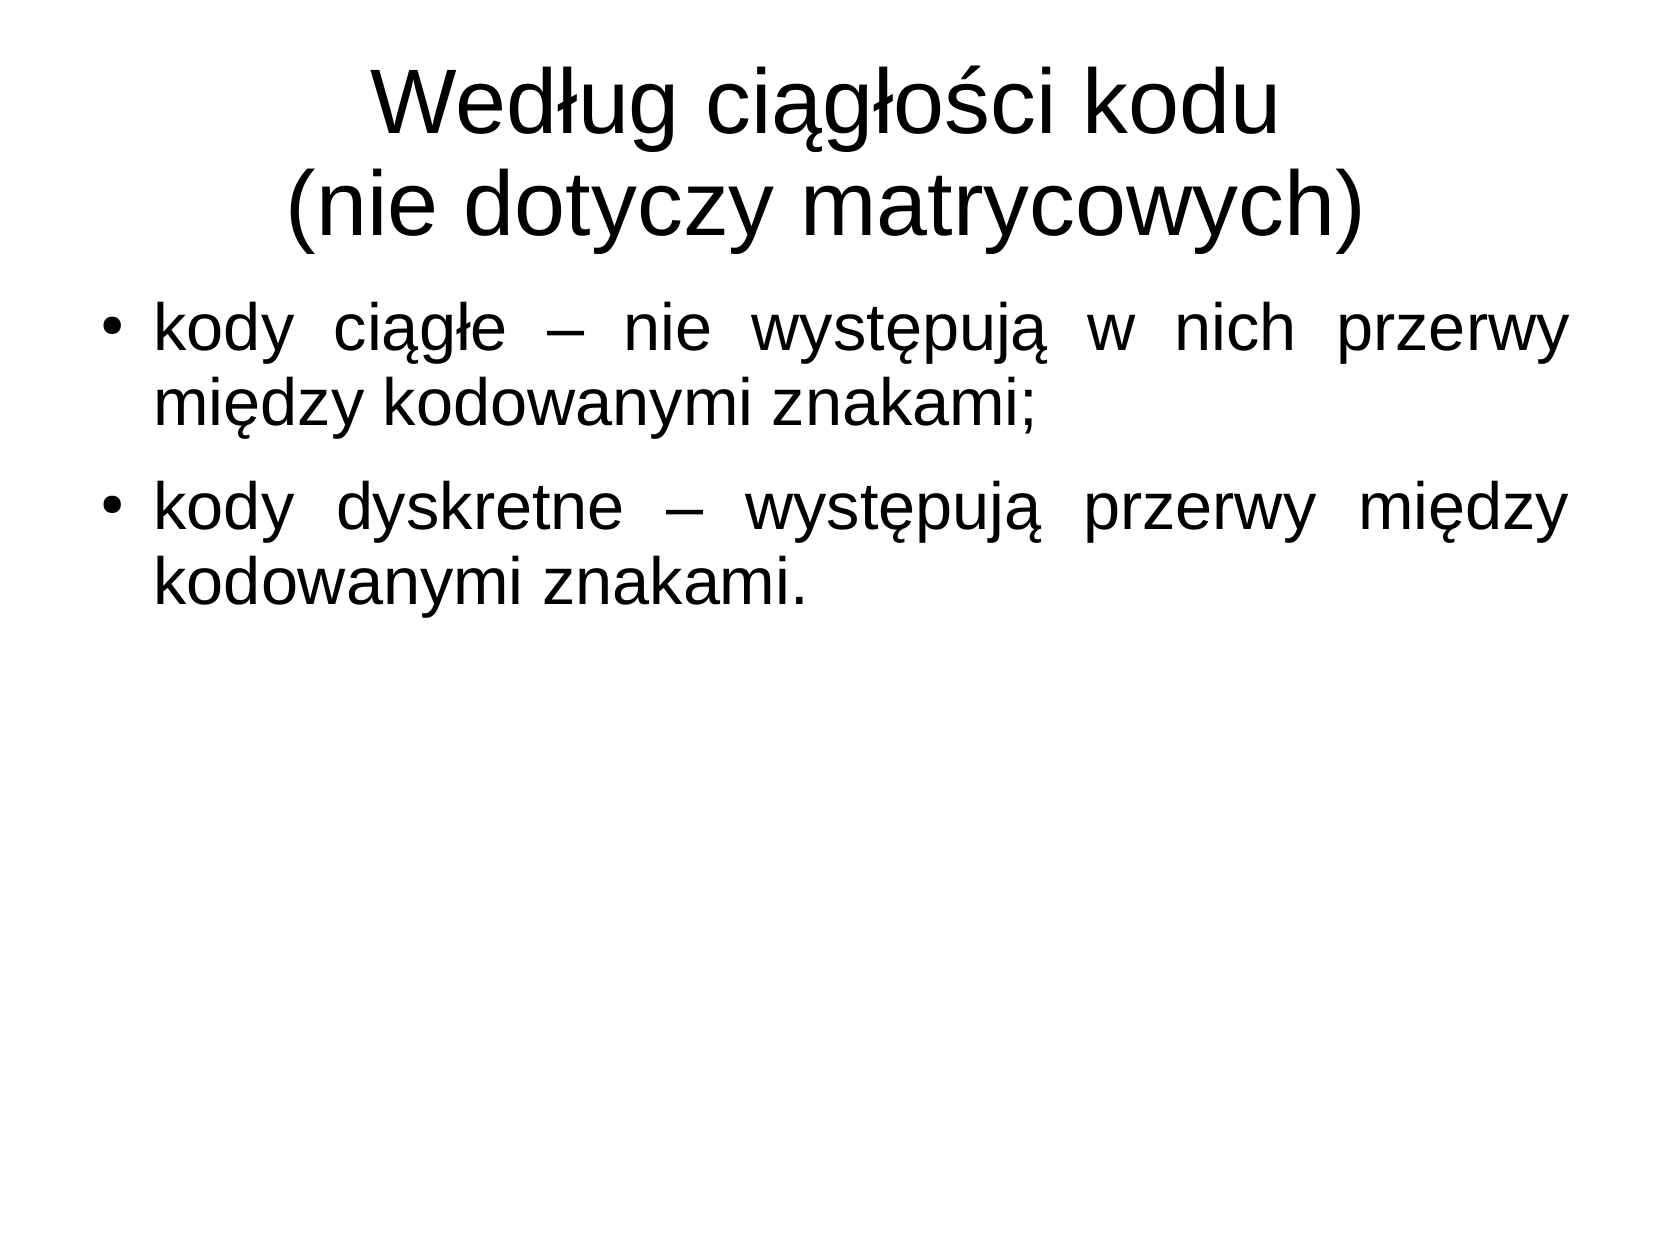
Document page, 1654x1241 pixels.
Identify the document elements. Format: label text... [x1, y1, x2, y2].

list kody ciągłe – nie występują w nich przerwy między kodowanymi znakami; kody dyskretne – występują przerwy między kodowanymi znakami. [82, 290, 1571, 1010]
title Według ciągłości kodu (nie dotyczy matrycowych) [82, 49, 1571, 257]
